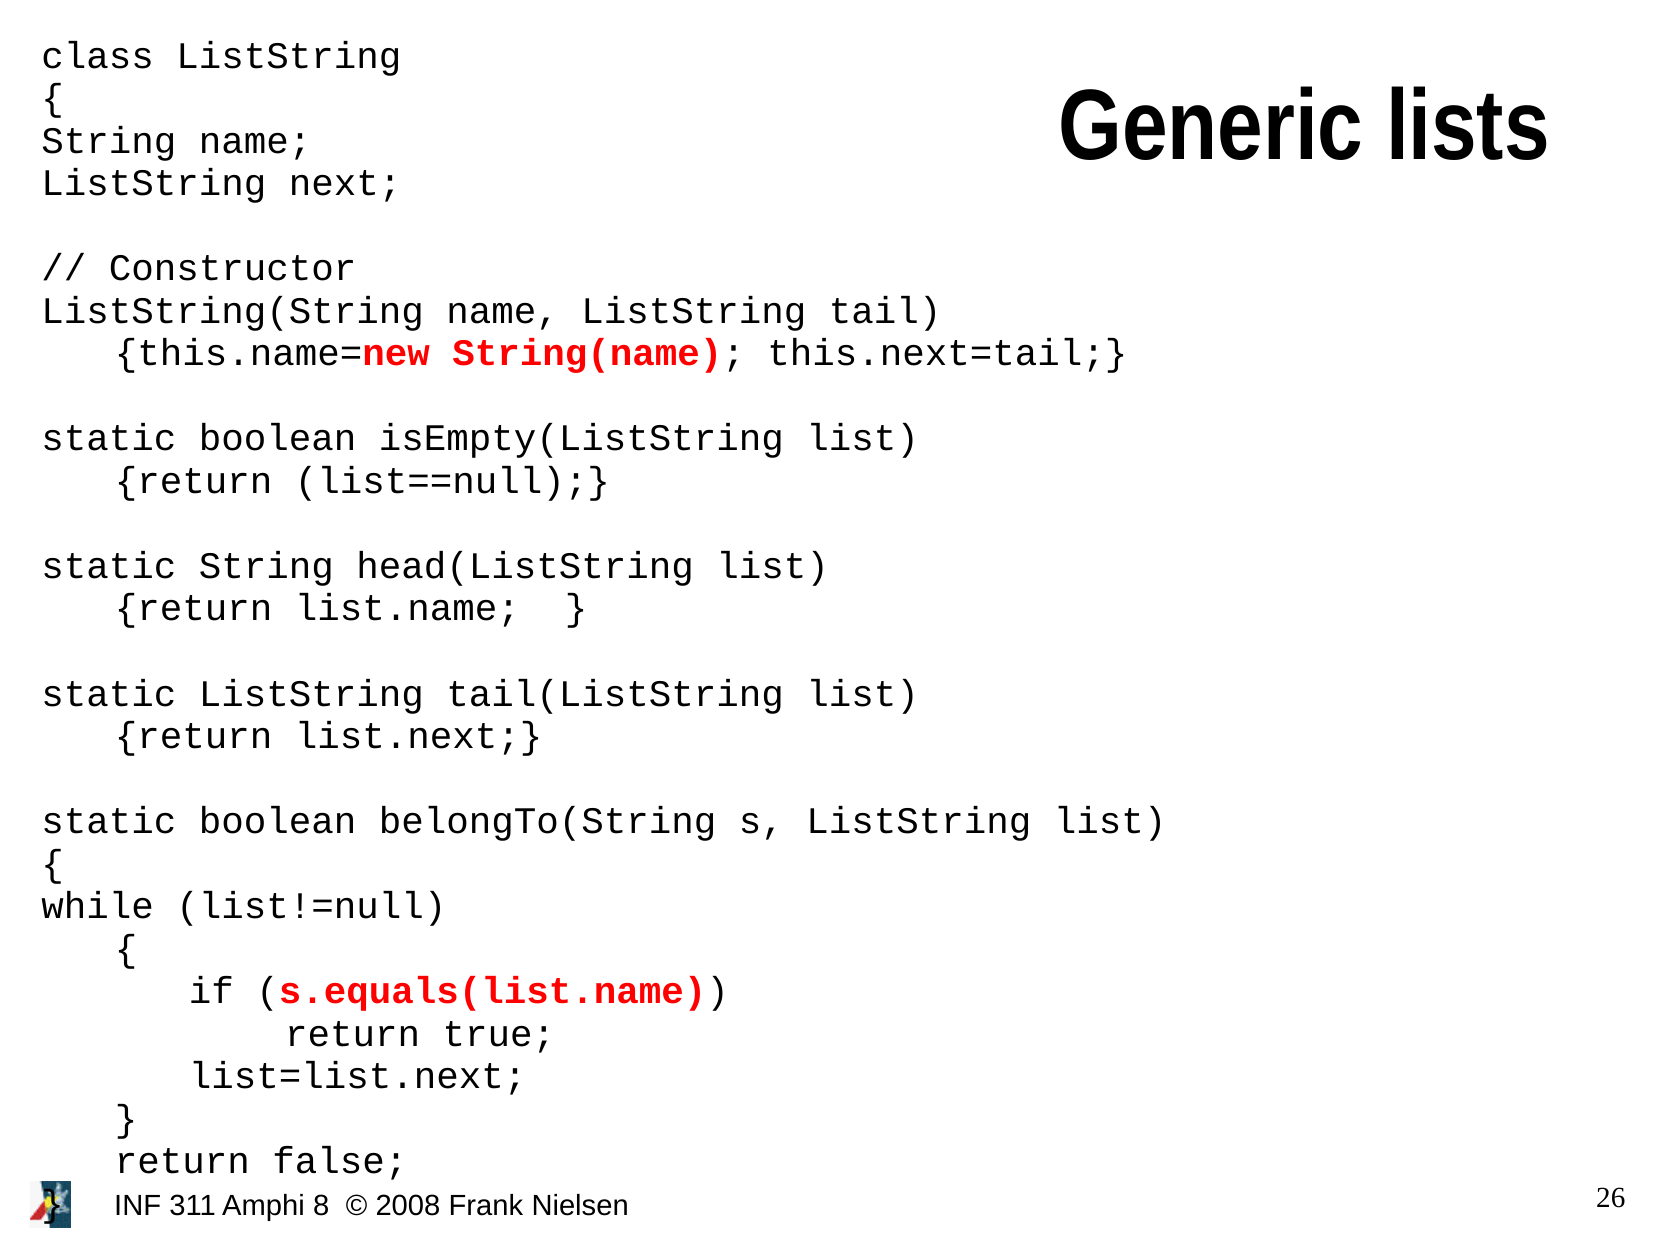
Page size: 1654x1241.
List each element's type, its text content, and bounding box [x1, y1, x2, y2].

text_box class ListString { String name; ListString next; // Constructor ListString(String name, ListString tail) {this.name=new String(name); this.next=tail;} static boolean isEmpty(ListString list) {return (list==null);} static String head(ListString list) {return list.name; } static ListString tail(ListString list) {return list.next;} static boolean belongTo(String s, ListString list) { while (list!=null) { if (s.equals(list.name)) return true; list=list.next; } return false; } } [26, 29, 1182, 1241]
text_box Generic lists [1043, 59, 1565, 189]
